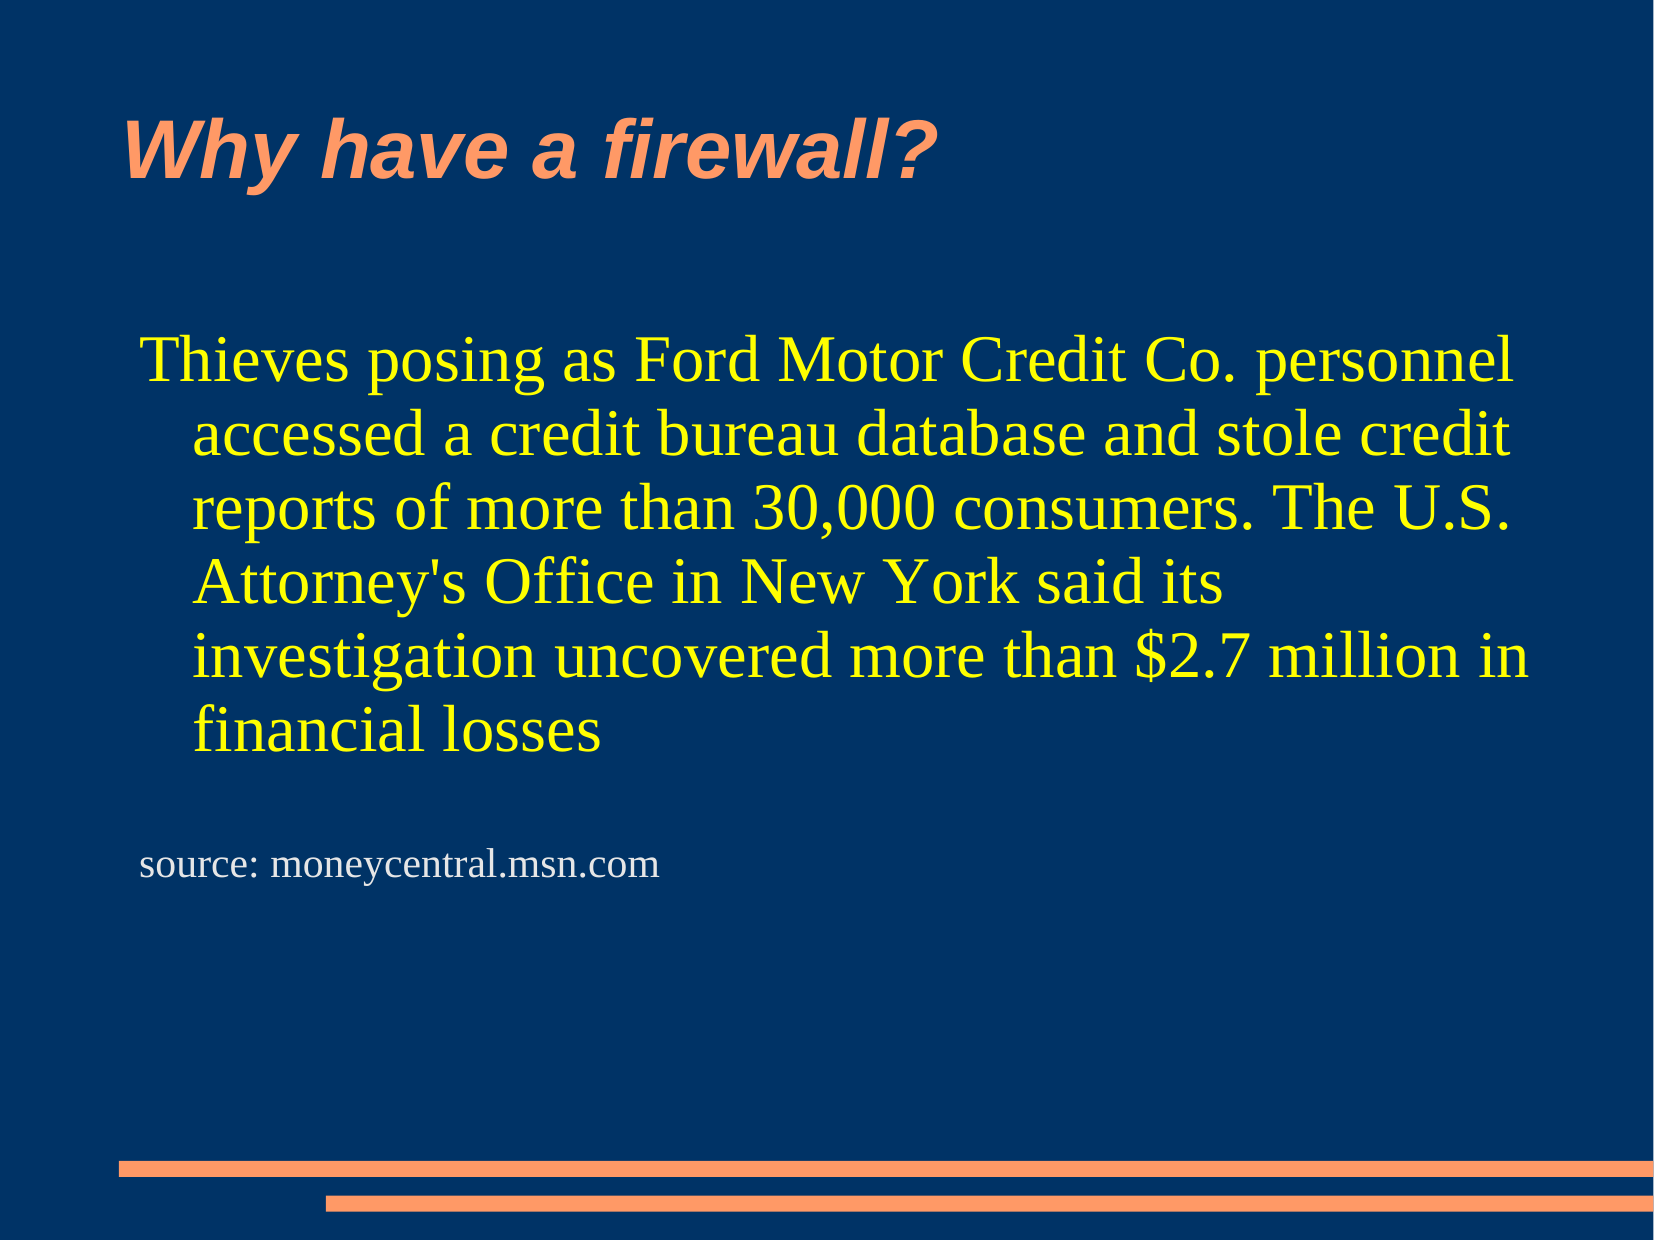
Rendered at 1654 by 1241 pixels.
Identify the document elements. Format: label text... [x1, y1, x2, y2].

list Thieves posing as Ford Motor Credit Co. personnel accessed a credit bureau database and stole credit reports of more than 30,000 consumers. The U.S. Attorney's Office in New York said its investigation uncovered more than $2.7 million in financial losses source: moneycentral.msn.com [121, 322, 1561, 1133]
title Why have a firewall? [121, 46, 1534, 254]
